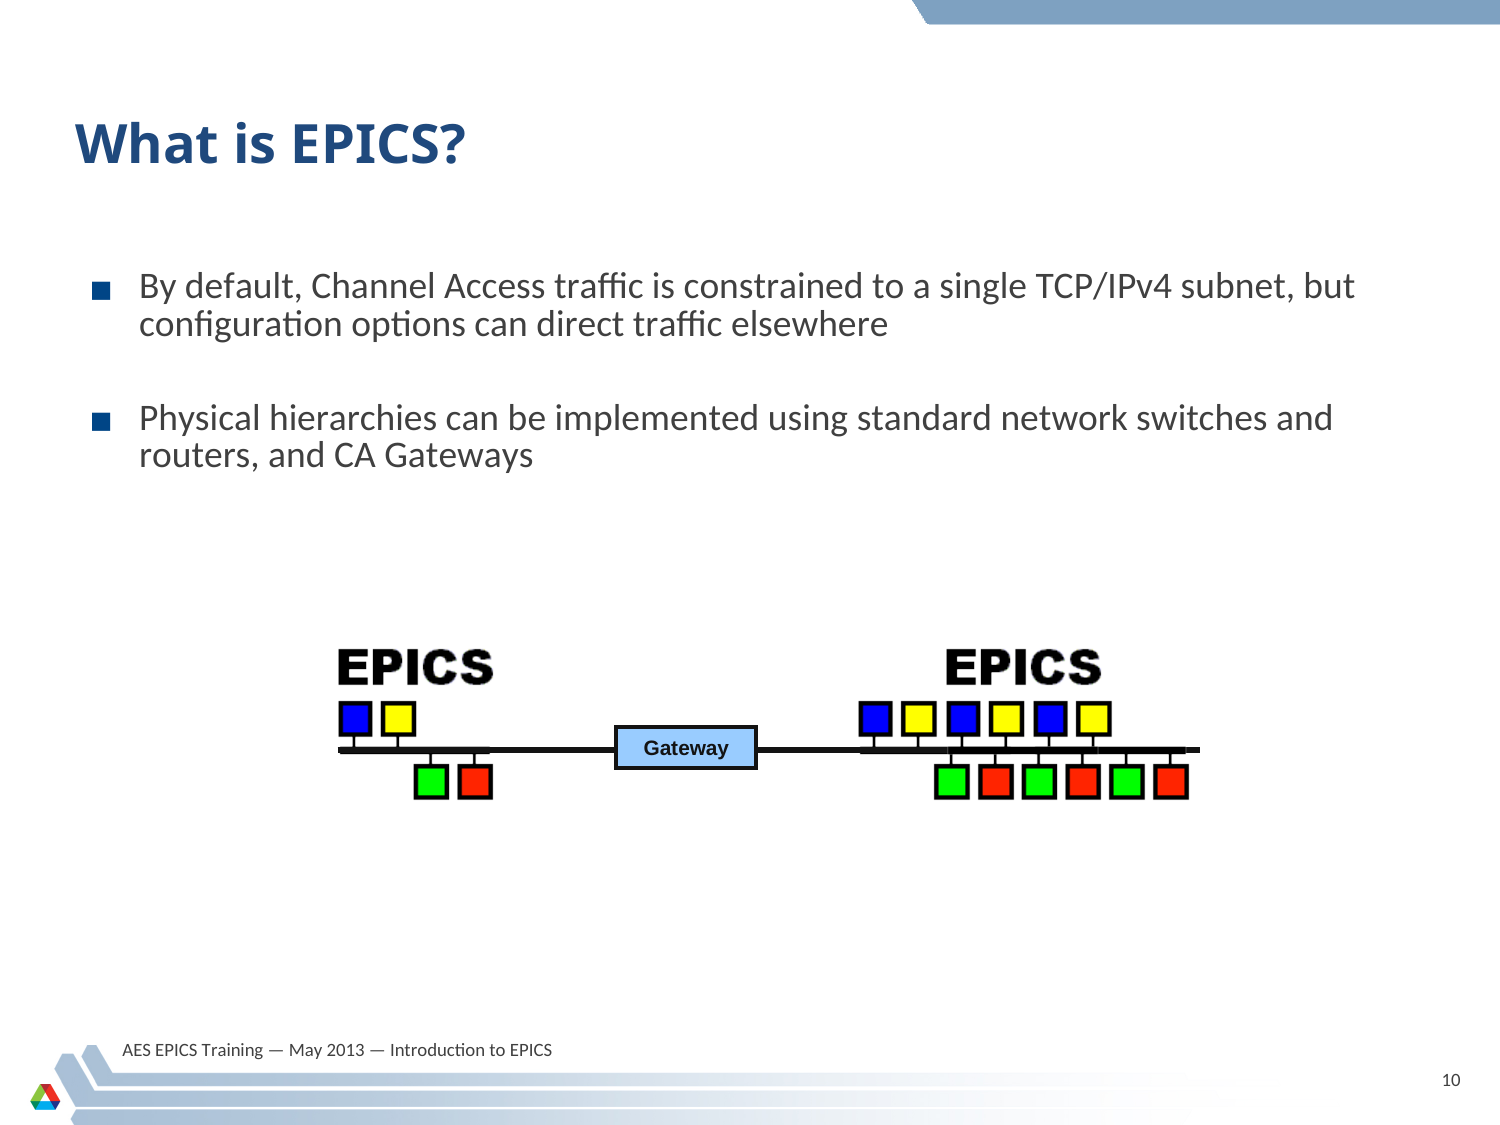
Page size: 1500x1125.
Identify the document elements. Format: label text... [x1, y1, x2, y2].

list By default, Channel Access traffic is constrained to a single TCP/IPv4 subnet, but configuration options can direct traffic elsewhere Physical hierarchies can be implemented using standard network switches and routers, and CA Gateways [75, 262, 1426, 1006]
picture [0, 1037, 1500, 1125]
picture [857, 646, 1191, 805]
picture [337, 646, 495, 747]
text_box [844, 631, 1206, 696]
title What is EPICS? [75, 111, 1426, 175]
picture [0, 0, 1500, 26]
text_box Gateway [616, 727, 757, 768]
picture [337, 748, 495, 805]
